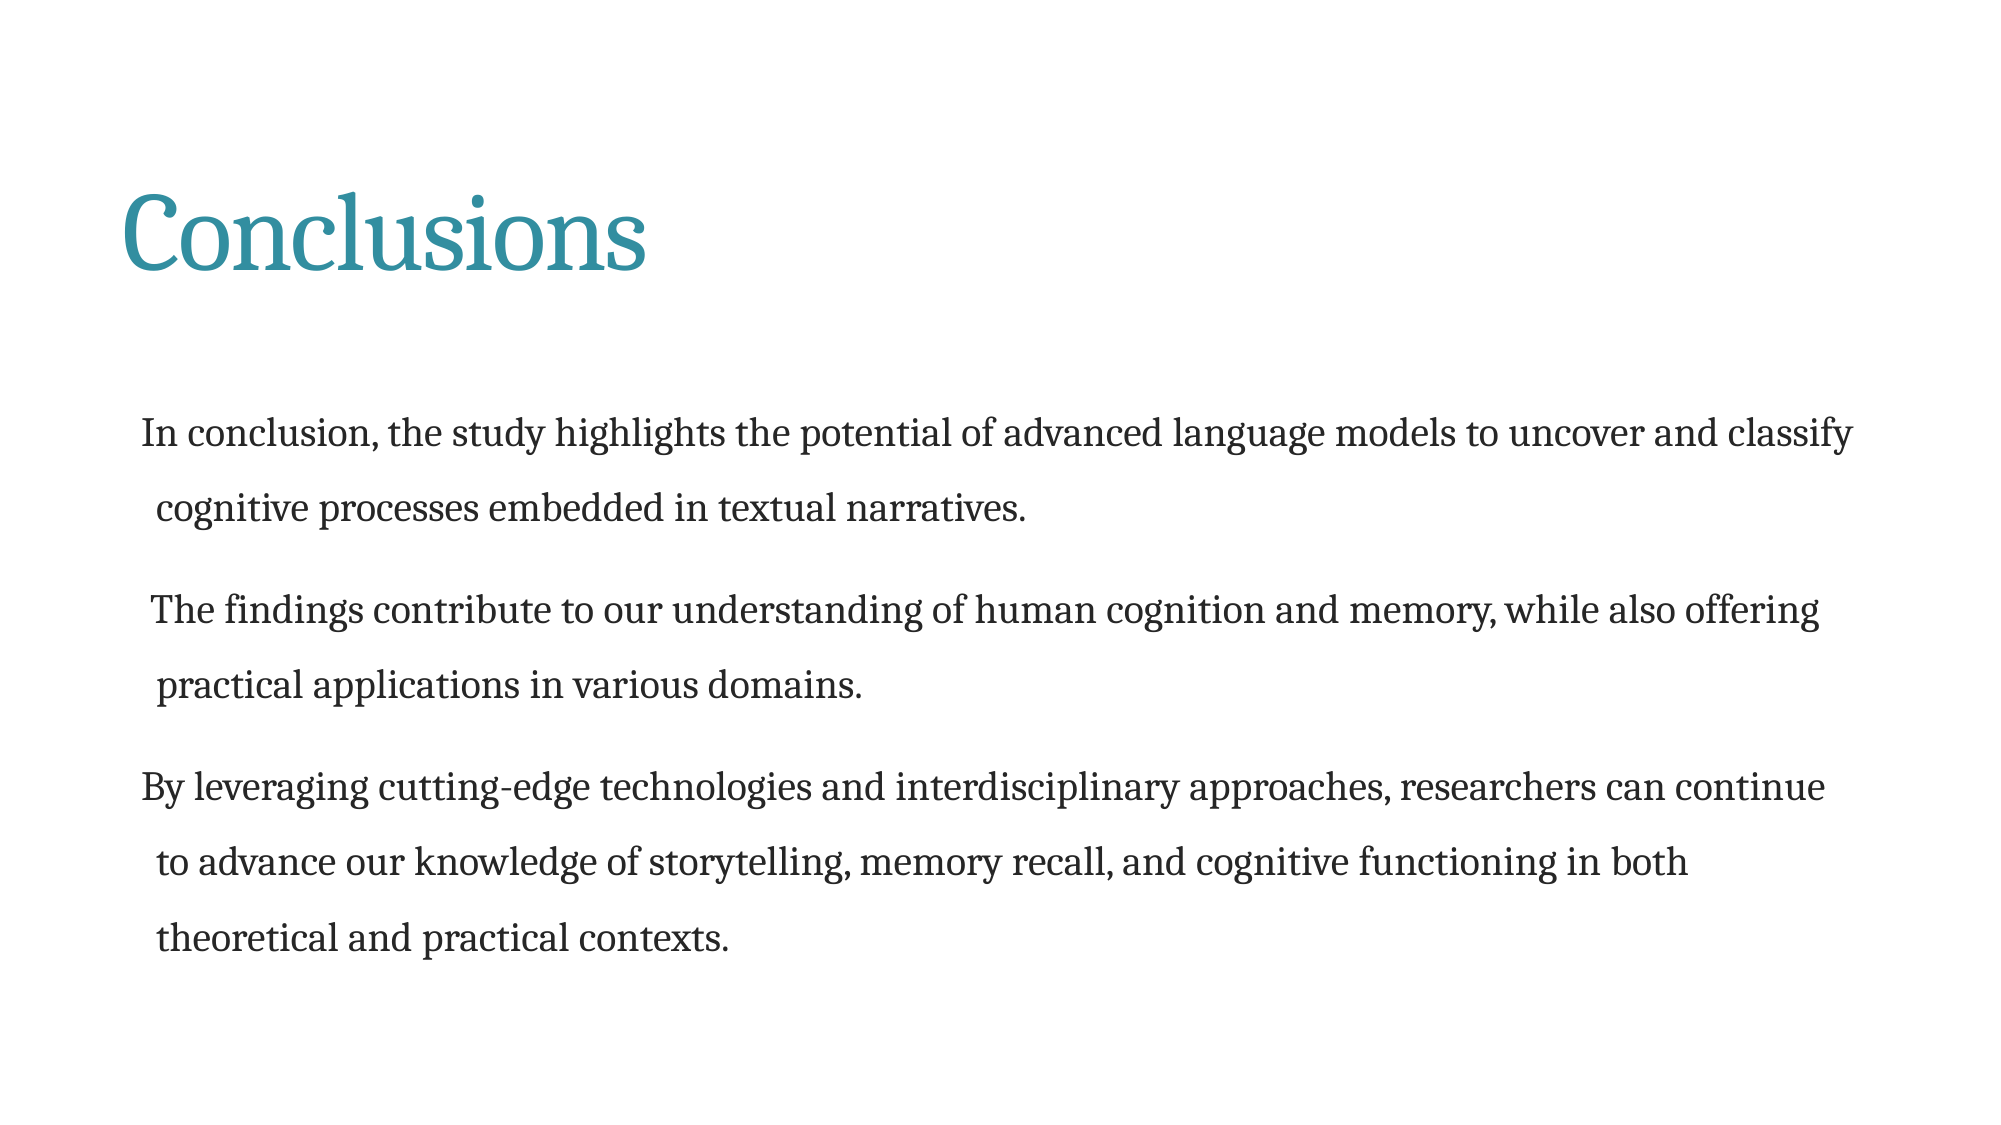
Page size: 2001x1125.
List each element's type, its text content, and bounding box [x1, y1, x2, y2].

title Conclusions [107, 99, 1876, 372]
list In conclusion, the study highlights the potential of advanced language models to uncover and classify cognitive processes embedded in textual narratives. The findings contribute to our understanding of human cognition and memory, while also offering practical applications in various domains. By leveraging cutting-edge technologies and interdisciplinary approaches, researchers can continue to advance our knowledge of storytelling, memory recall, and cognitive functioning in both theoretical and practical contexts. [110, 371, 1876, 990]
